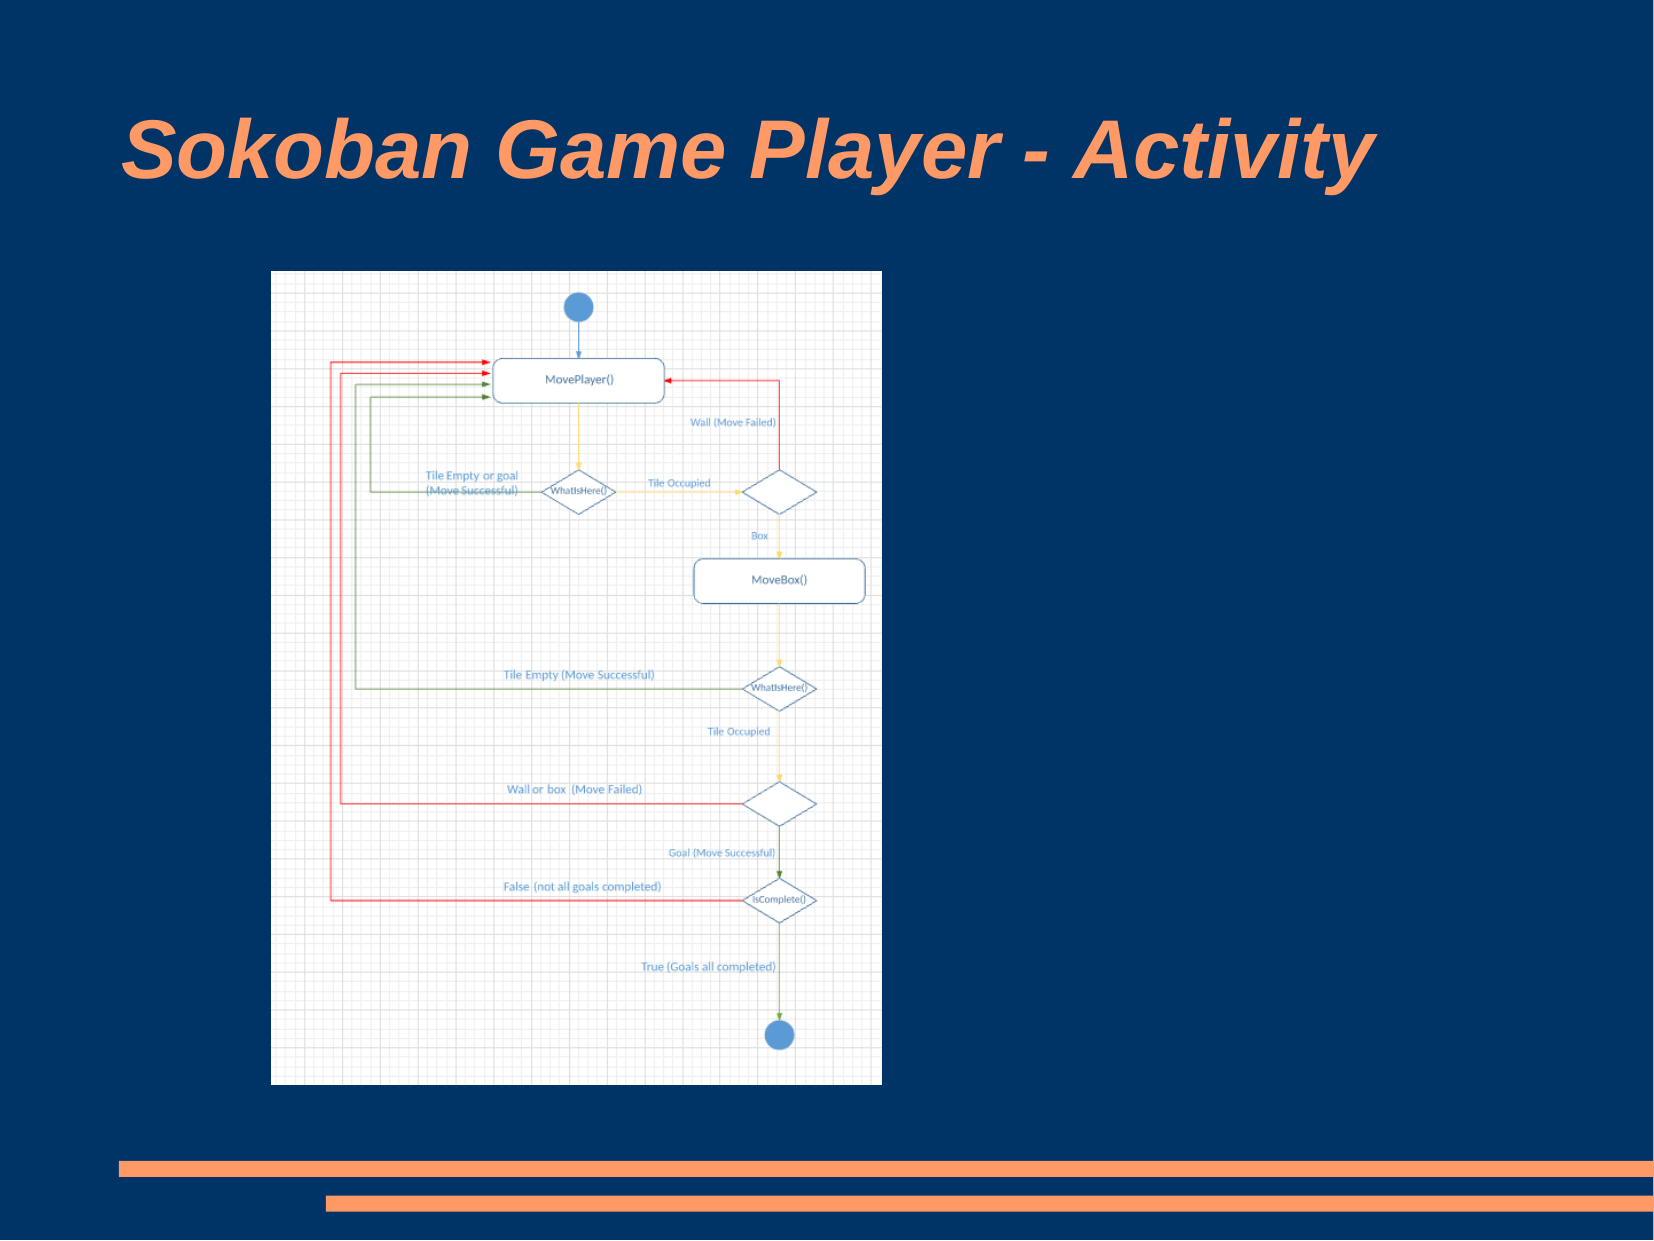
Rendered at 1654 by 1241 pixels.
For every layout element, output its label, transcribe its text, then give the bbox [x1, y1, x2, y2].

title Sokoban Game Player - Activity [121, 46, 1534, 254]
picture [271, 271, 882, 1085]
